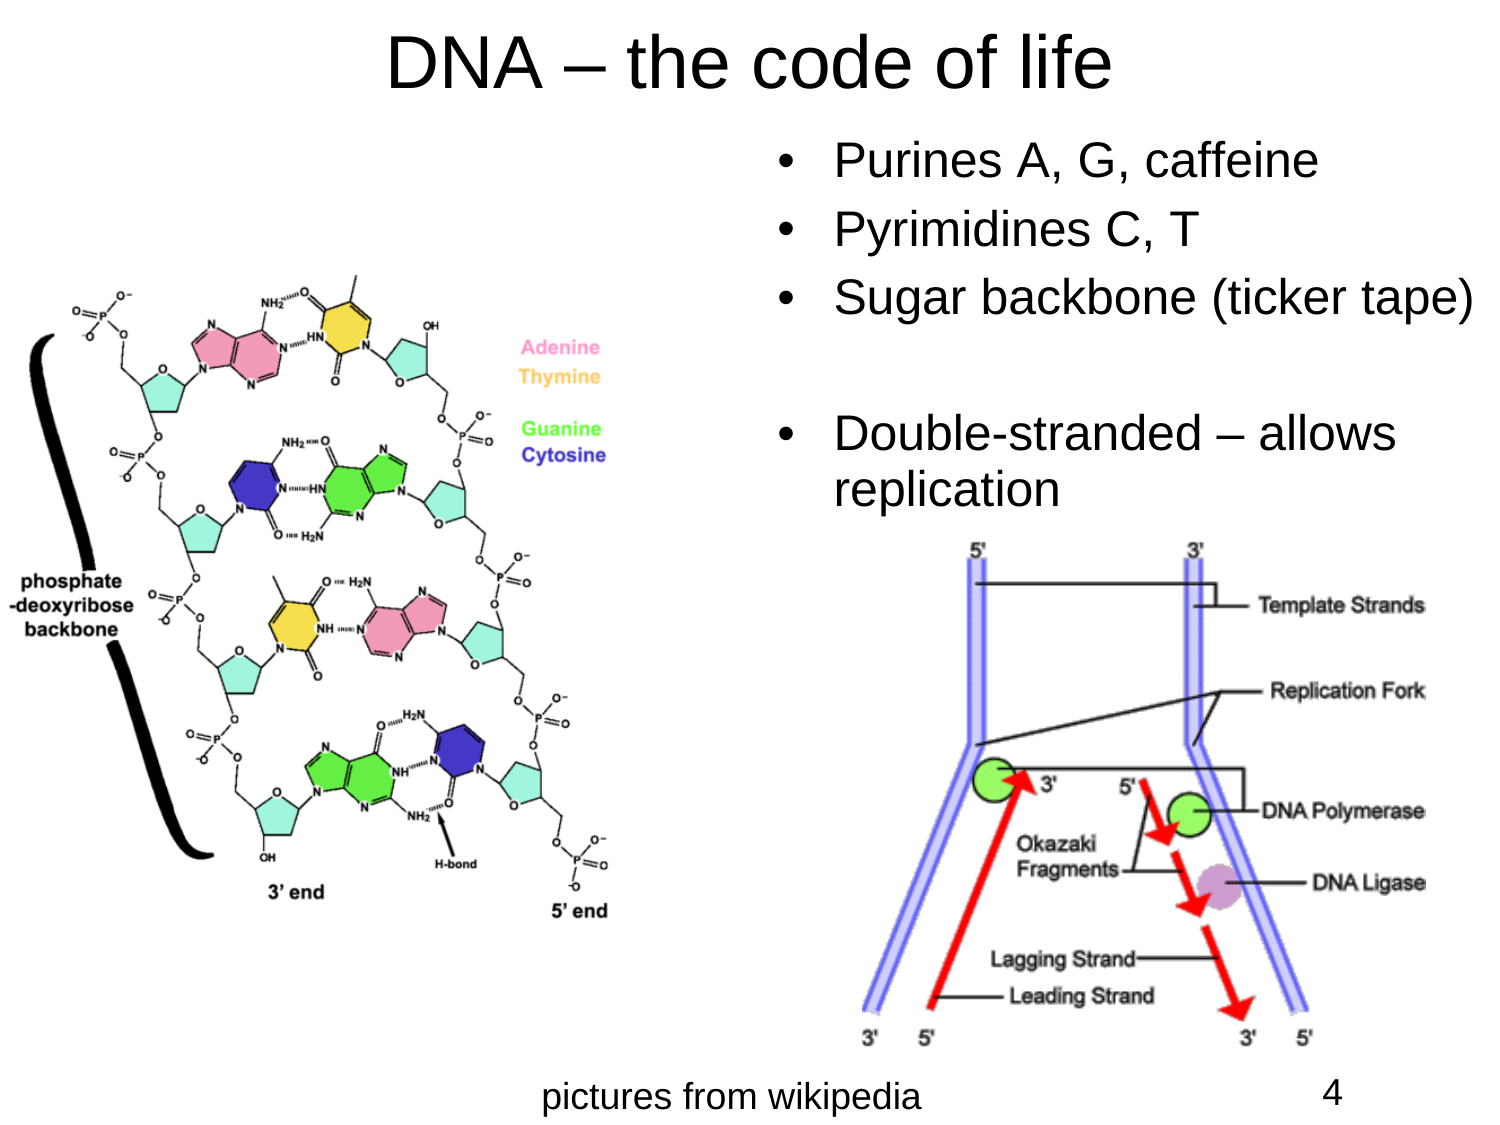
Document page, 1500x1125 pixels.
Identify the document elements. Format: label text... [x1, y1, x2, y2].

list Purines A, G, caffeine Pyrimidines C, T Sugar backbone (ticker tape) Double-stranded – allows replication [762, 124, 1500, 1125]
picture [862, 537, 1426, 1052]
text_box pictures from wikipedia [526, 1064, 937, 1125]
picture [0, 262, 629, 938]
title DNA – the code of life [0, 12, 1500, 113]
